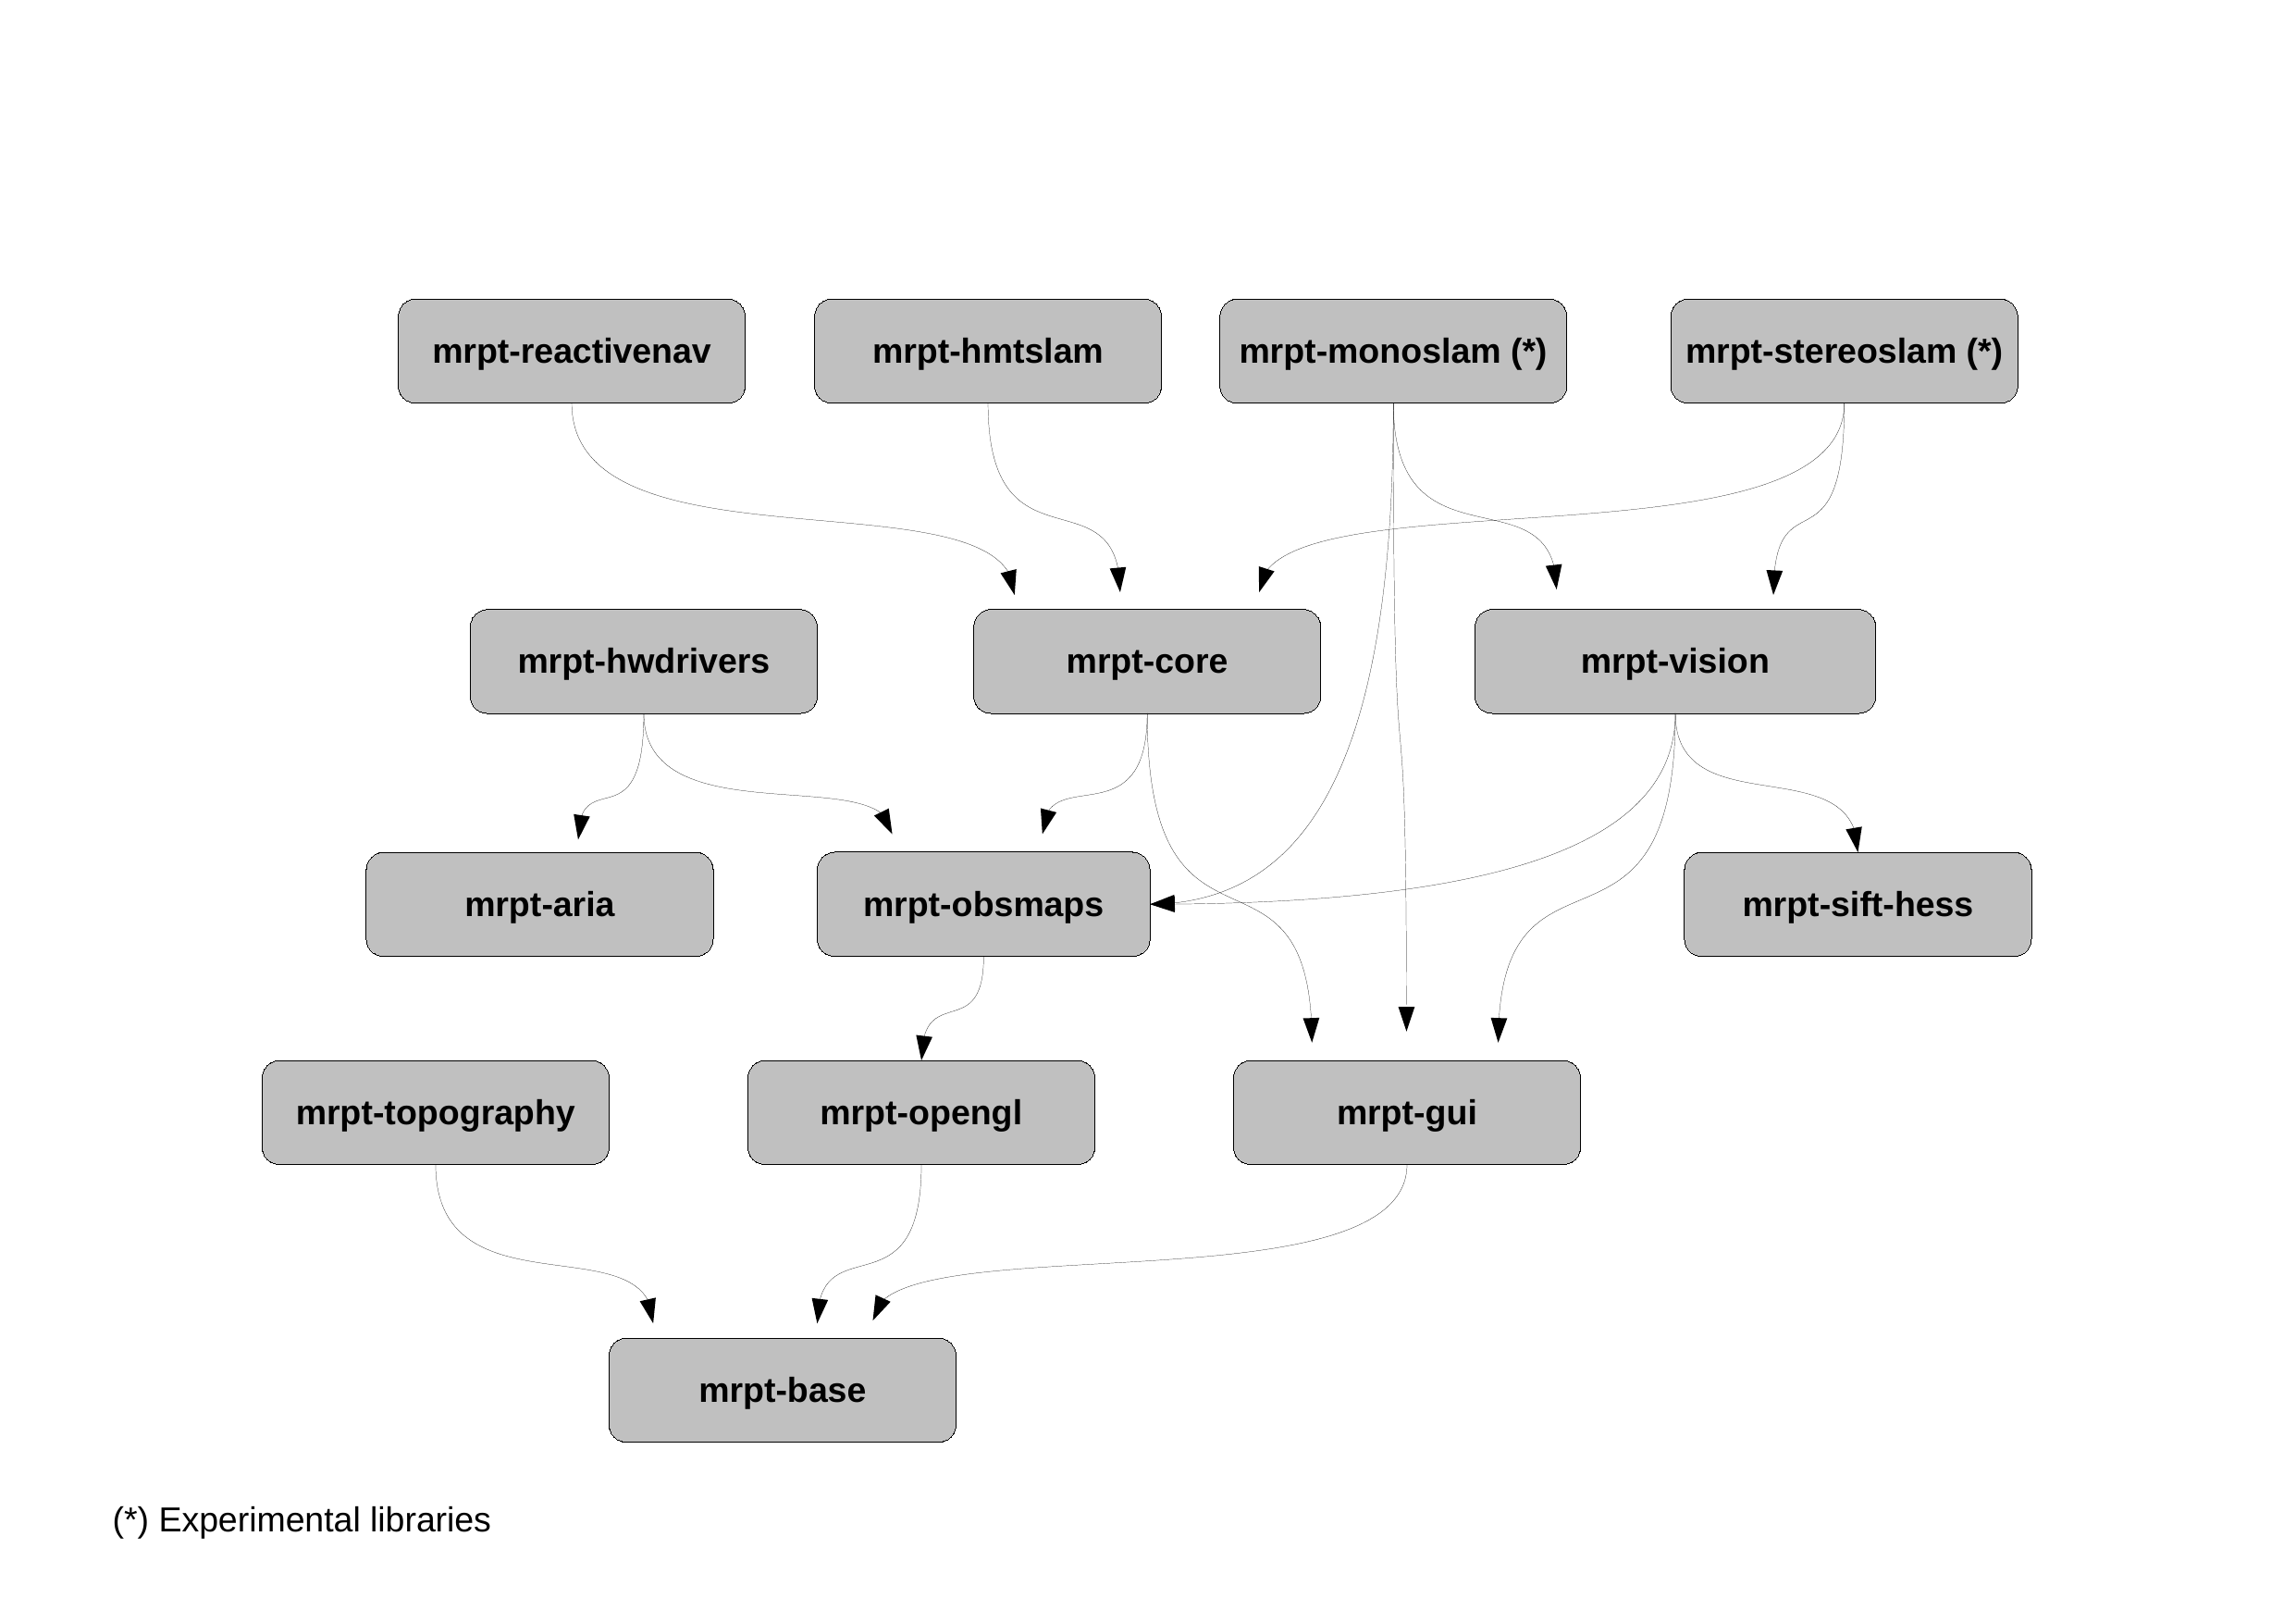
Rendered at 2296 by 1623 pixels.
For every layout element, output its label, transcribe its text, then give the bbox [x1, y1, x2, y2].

text_box mrpt-vision [1475, 609, 1876, 714]
text_box (*) Experimental libraries [98, 1493, 506, 1547]
text_box mrpt-opengl [747, 1060, 1095, 1165]
text_box mrpt-hwdrivers [470, 609, 818, 714]
text_box mrpt-sift-hess [1684, 852, 2032, 957]
text_box mrpt-reactivenav [398, 299, 746, 403]
text_box mrpt-hmtslam [814, 299, 1162, 403]
text_box mrpt-stereoslam (*) [1671, 299, 2018, 403]
text_box mrpt-topography [262, 1060, 610, 1165]
text_box mrpt-gui [1233, 1060, 1581, 1165]
text_box mrpt-aria [365, 852, 714, 957]
text_box mrpt-base [609, 1338, 957, 1443]
text_box mrpt-obsmaps [817, 851, 1151, 957]
text_box mrpt-core [973, 609, 1321, 714]
text_box mrpt-monoslam (*) [1219, 299, 1567, 403]
